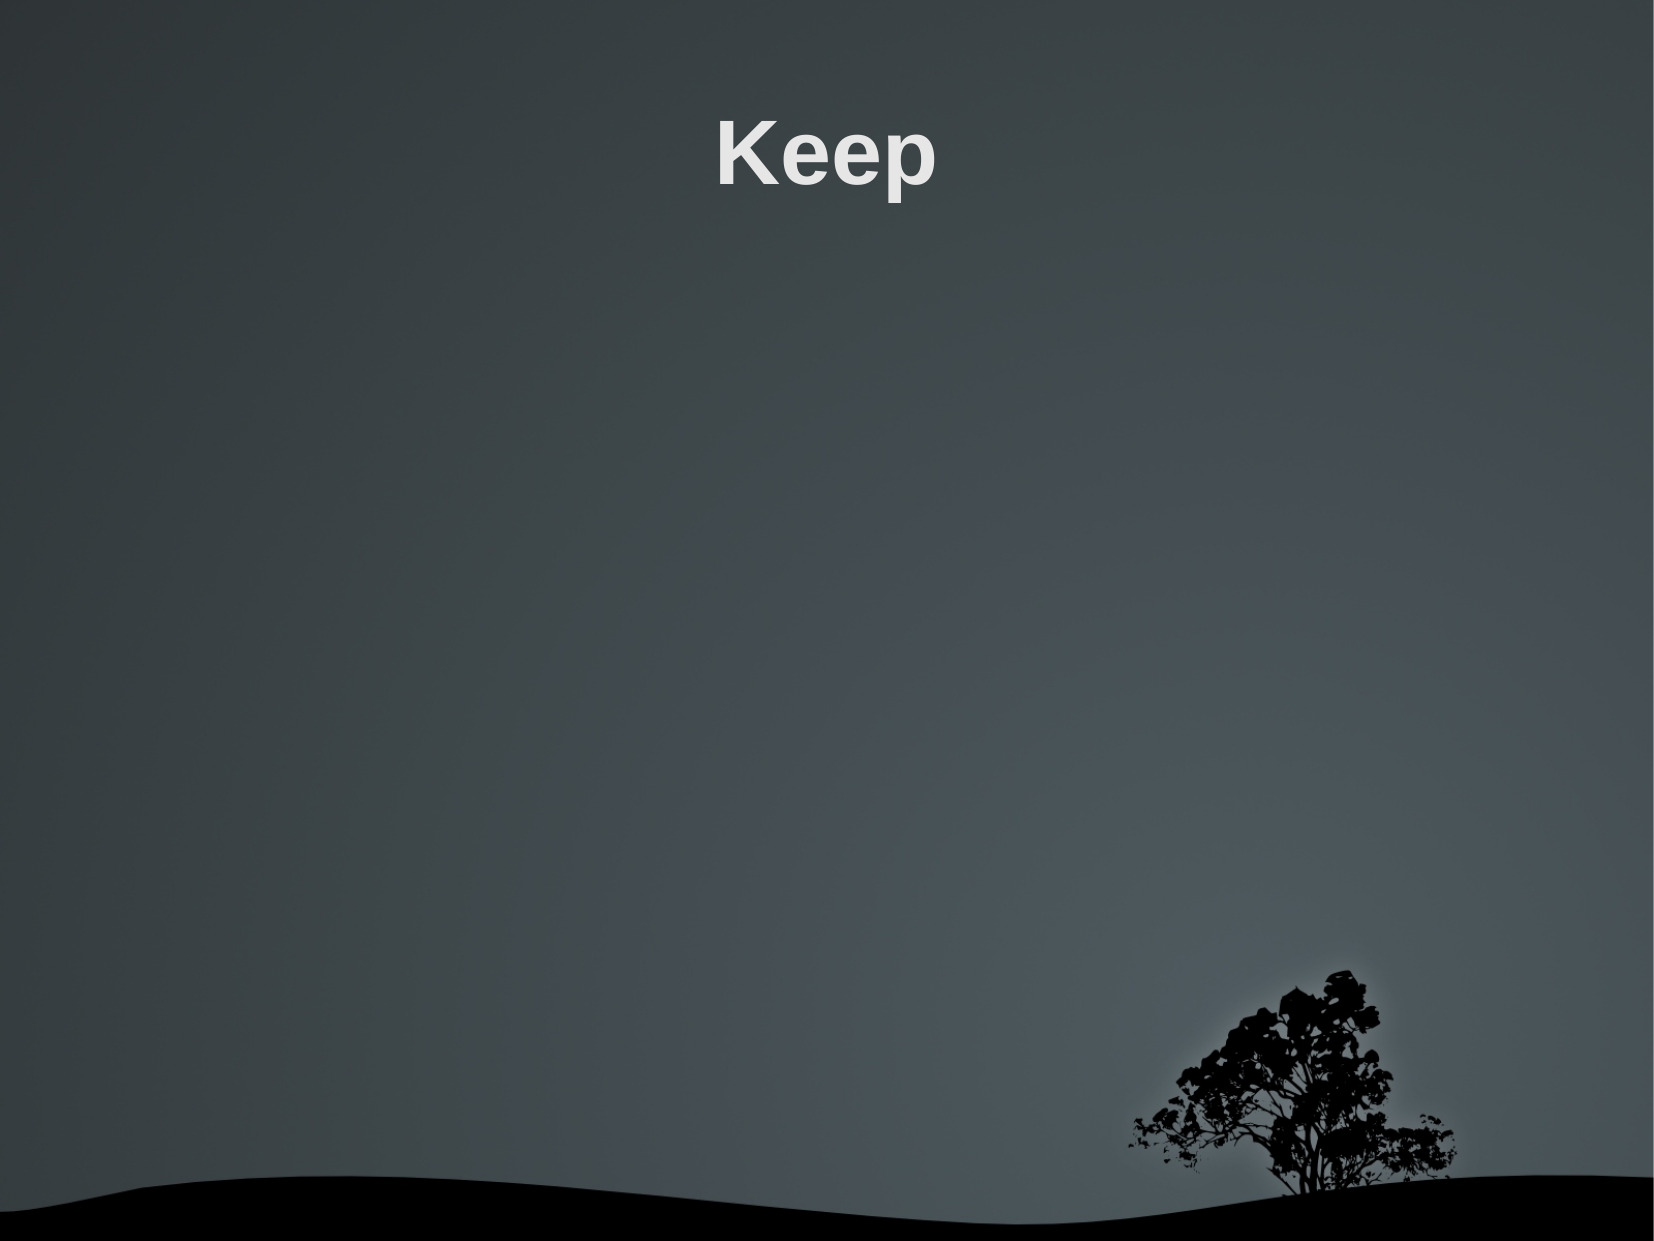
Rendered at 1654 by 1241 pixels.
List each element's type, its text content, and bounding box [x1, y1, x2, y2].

picture [0, 0, 1654, 1241]
title Keep [82, 49, 1571, 257]
